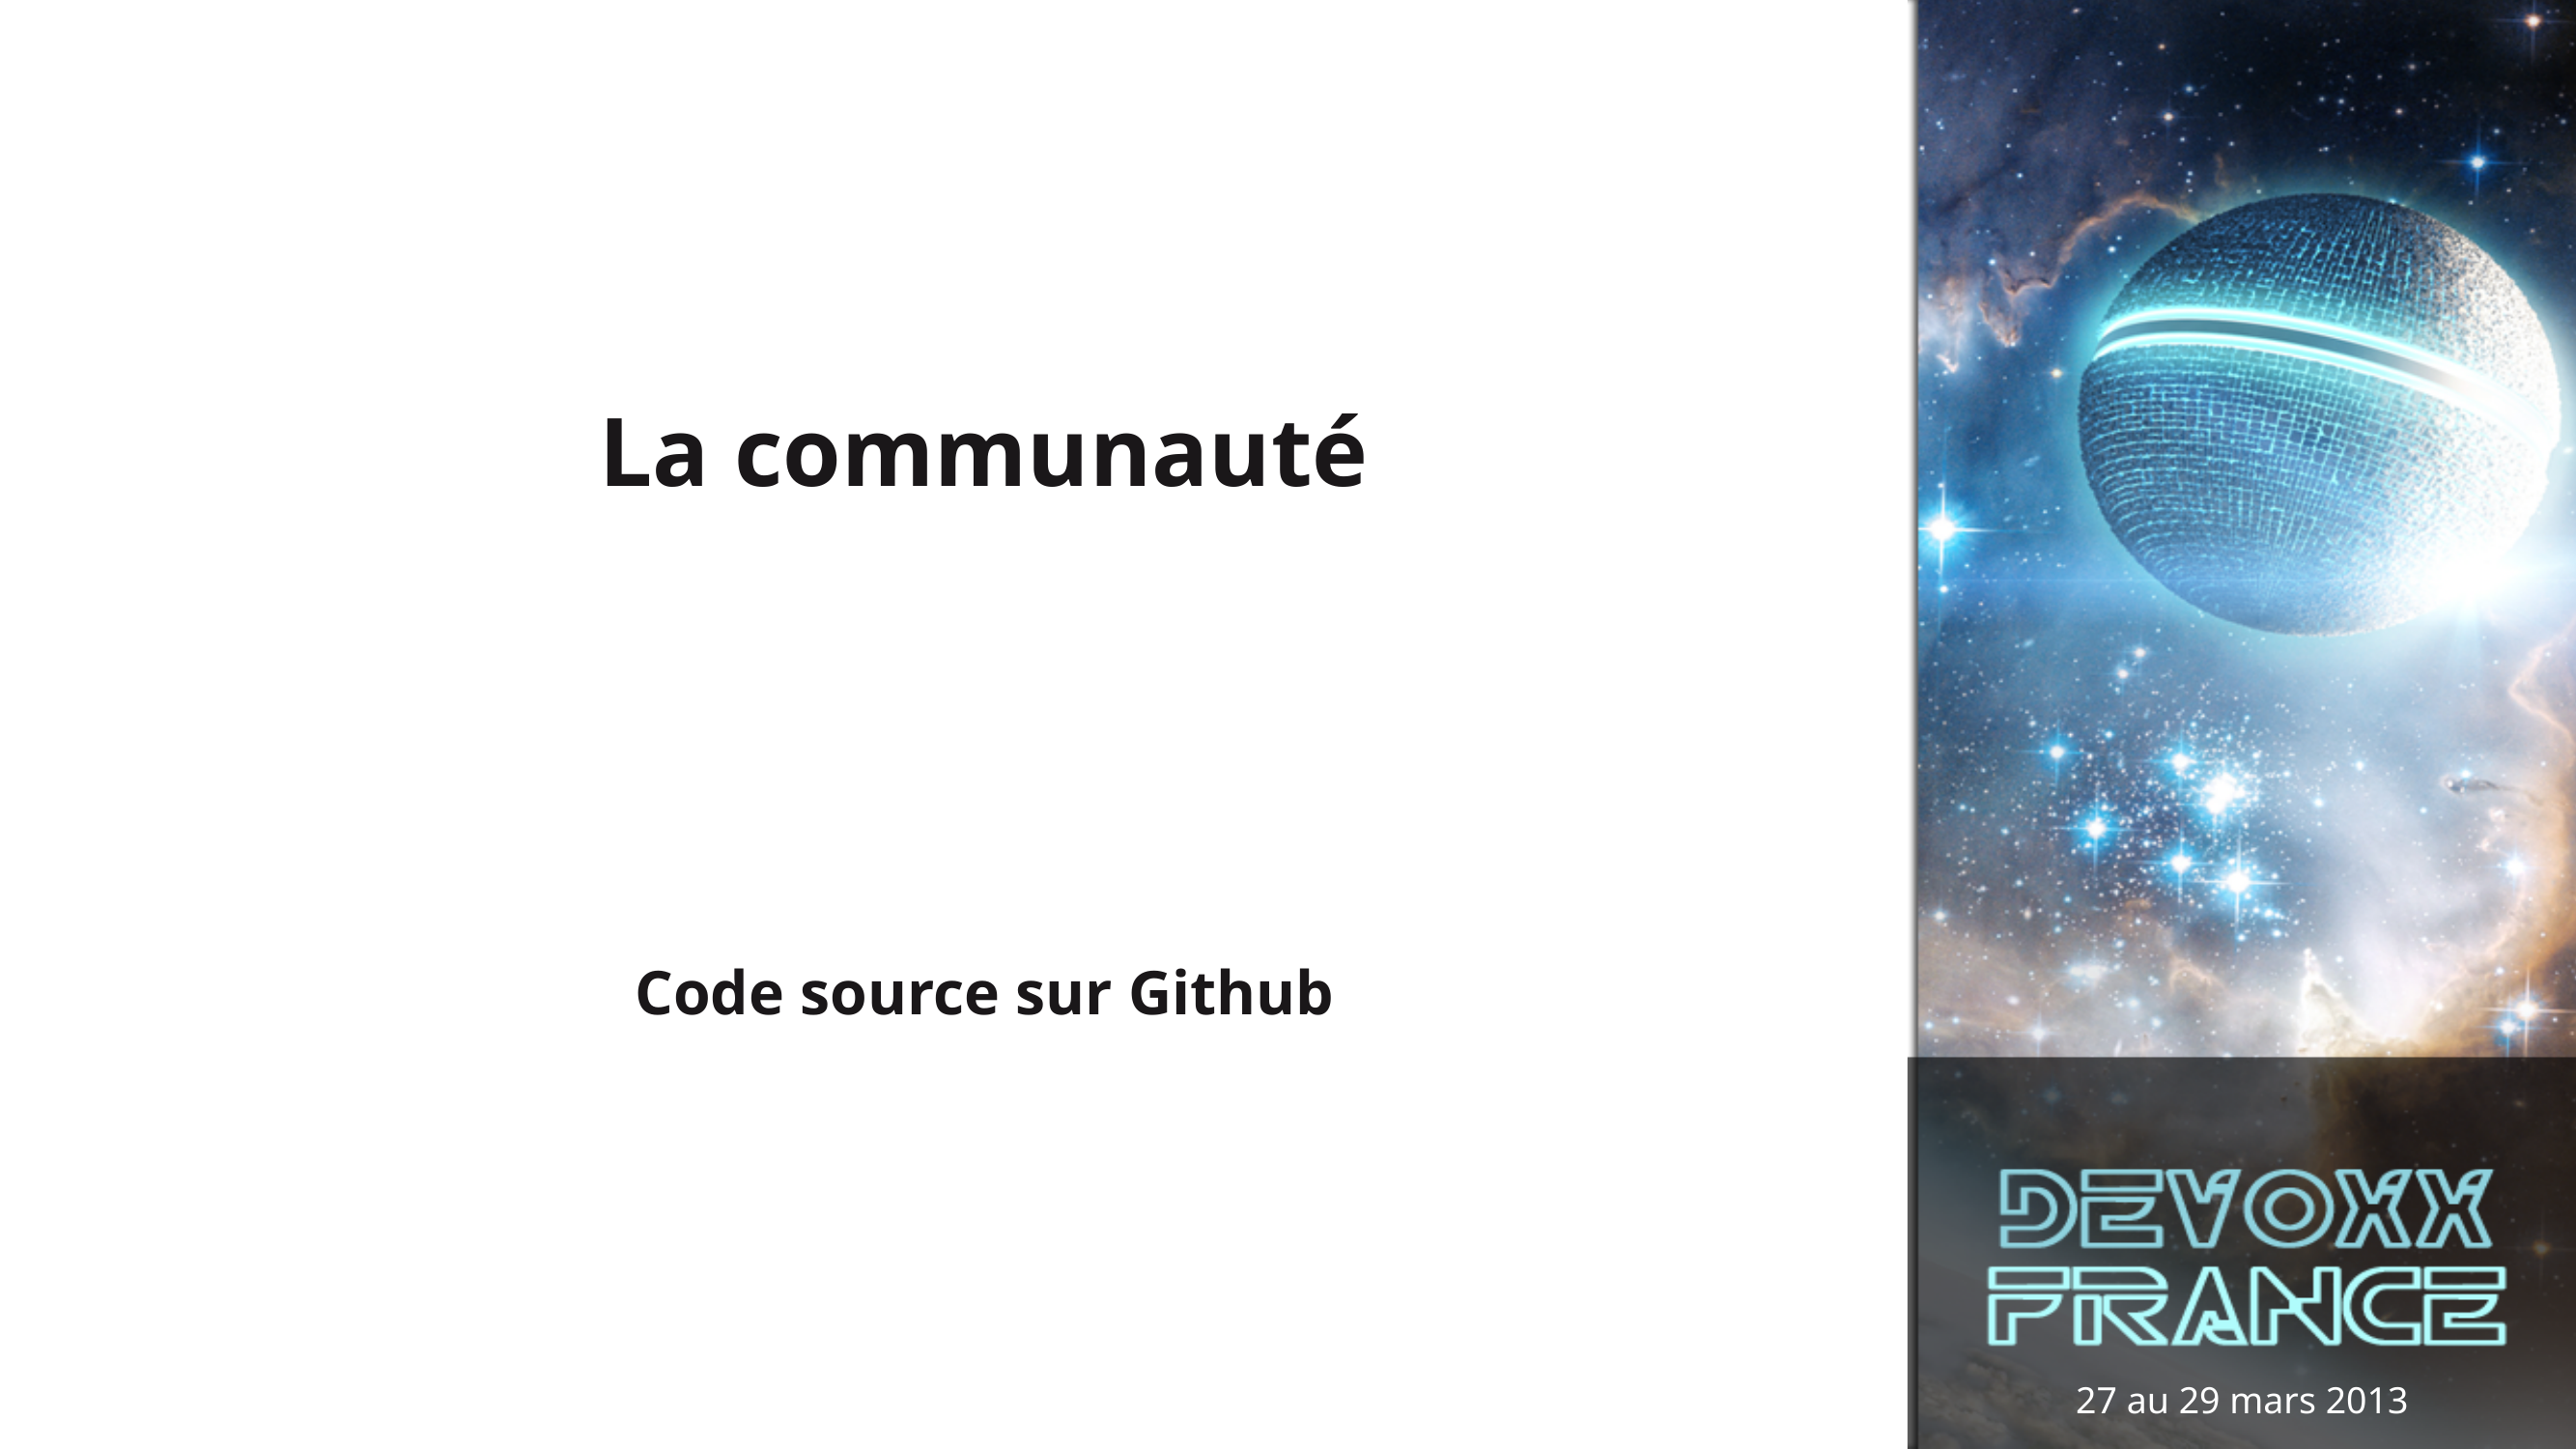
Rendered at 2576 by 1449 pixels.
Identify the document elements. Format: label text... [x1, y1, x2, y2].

picture [1907, 0, 2576, 1449]
list Code source sur Github [354, 946, 1616, 1406]
title La communauté [171, 23, 1798, 513]
